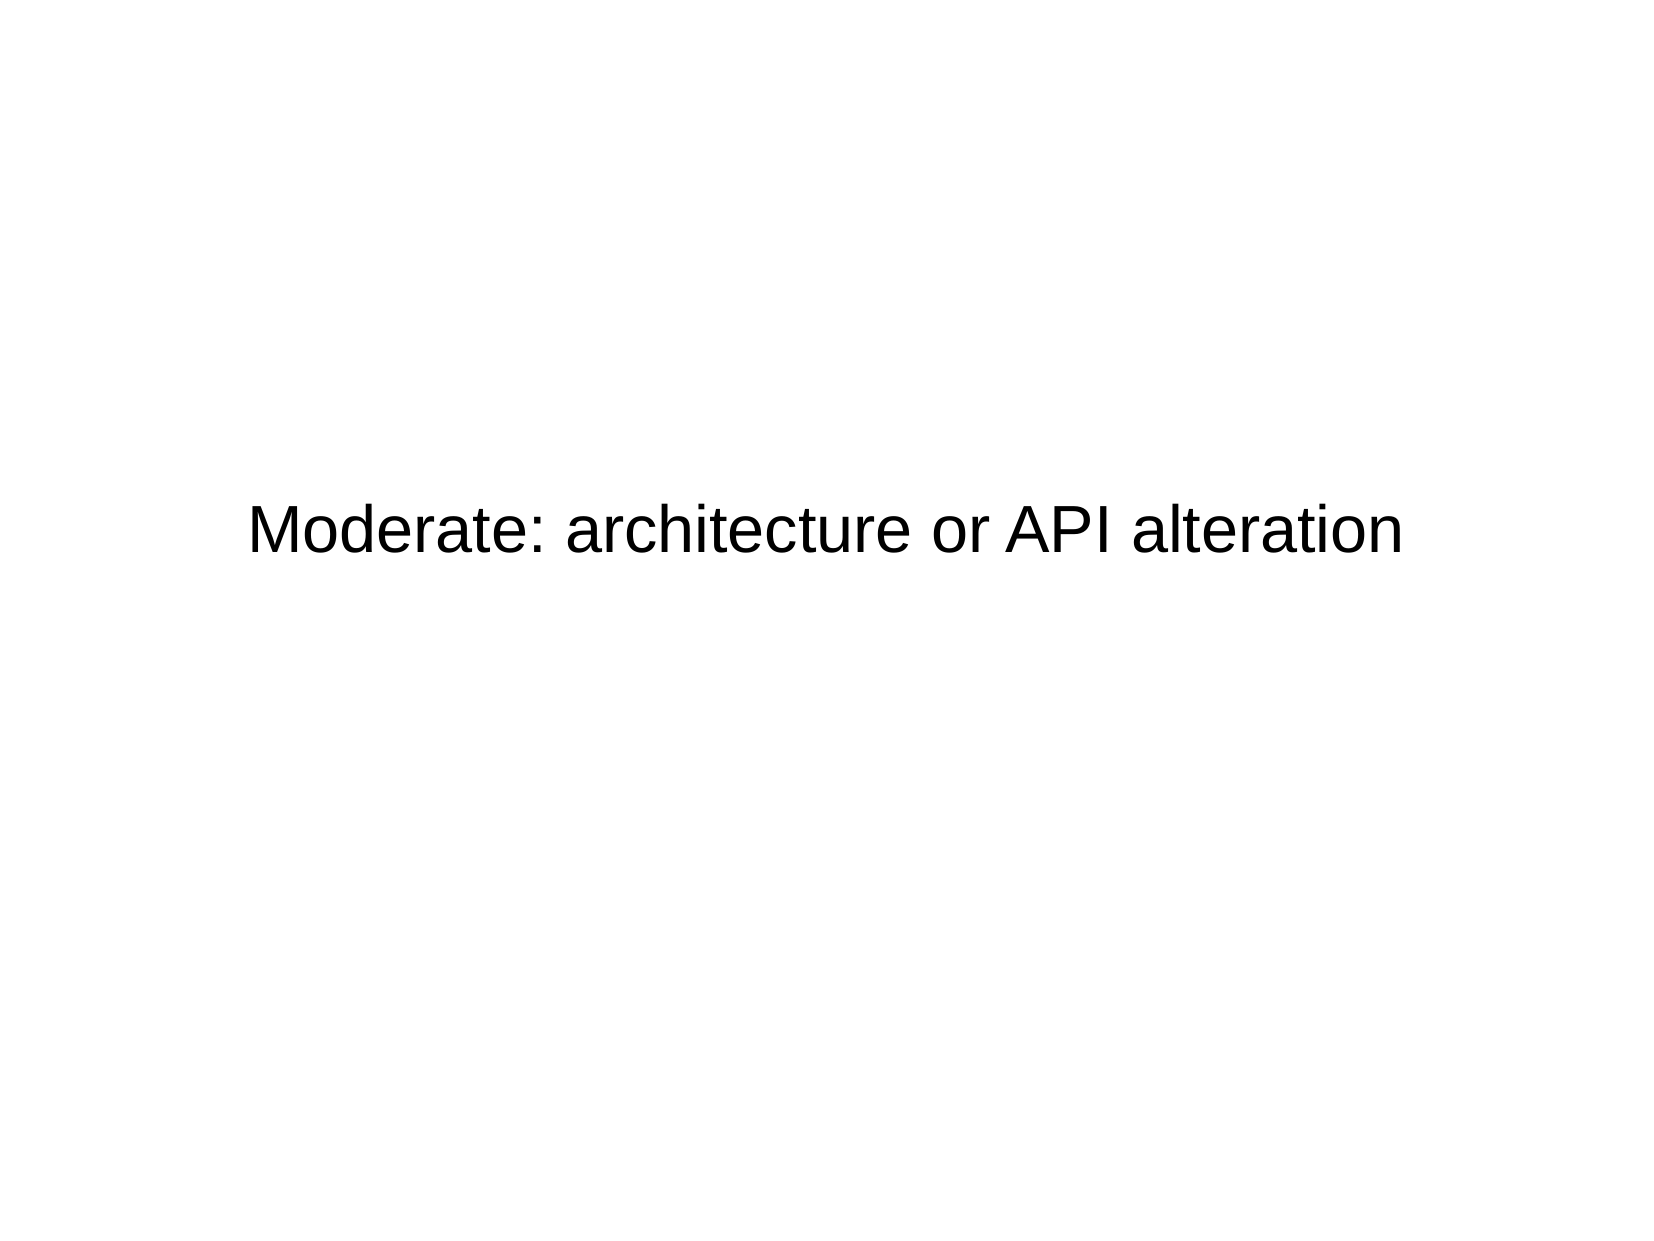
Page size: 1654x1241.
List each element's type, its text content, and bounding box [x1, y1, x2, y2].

subtitle Moderate: architecture or API alteration [82, 49, 1571, 1010]
